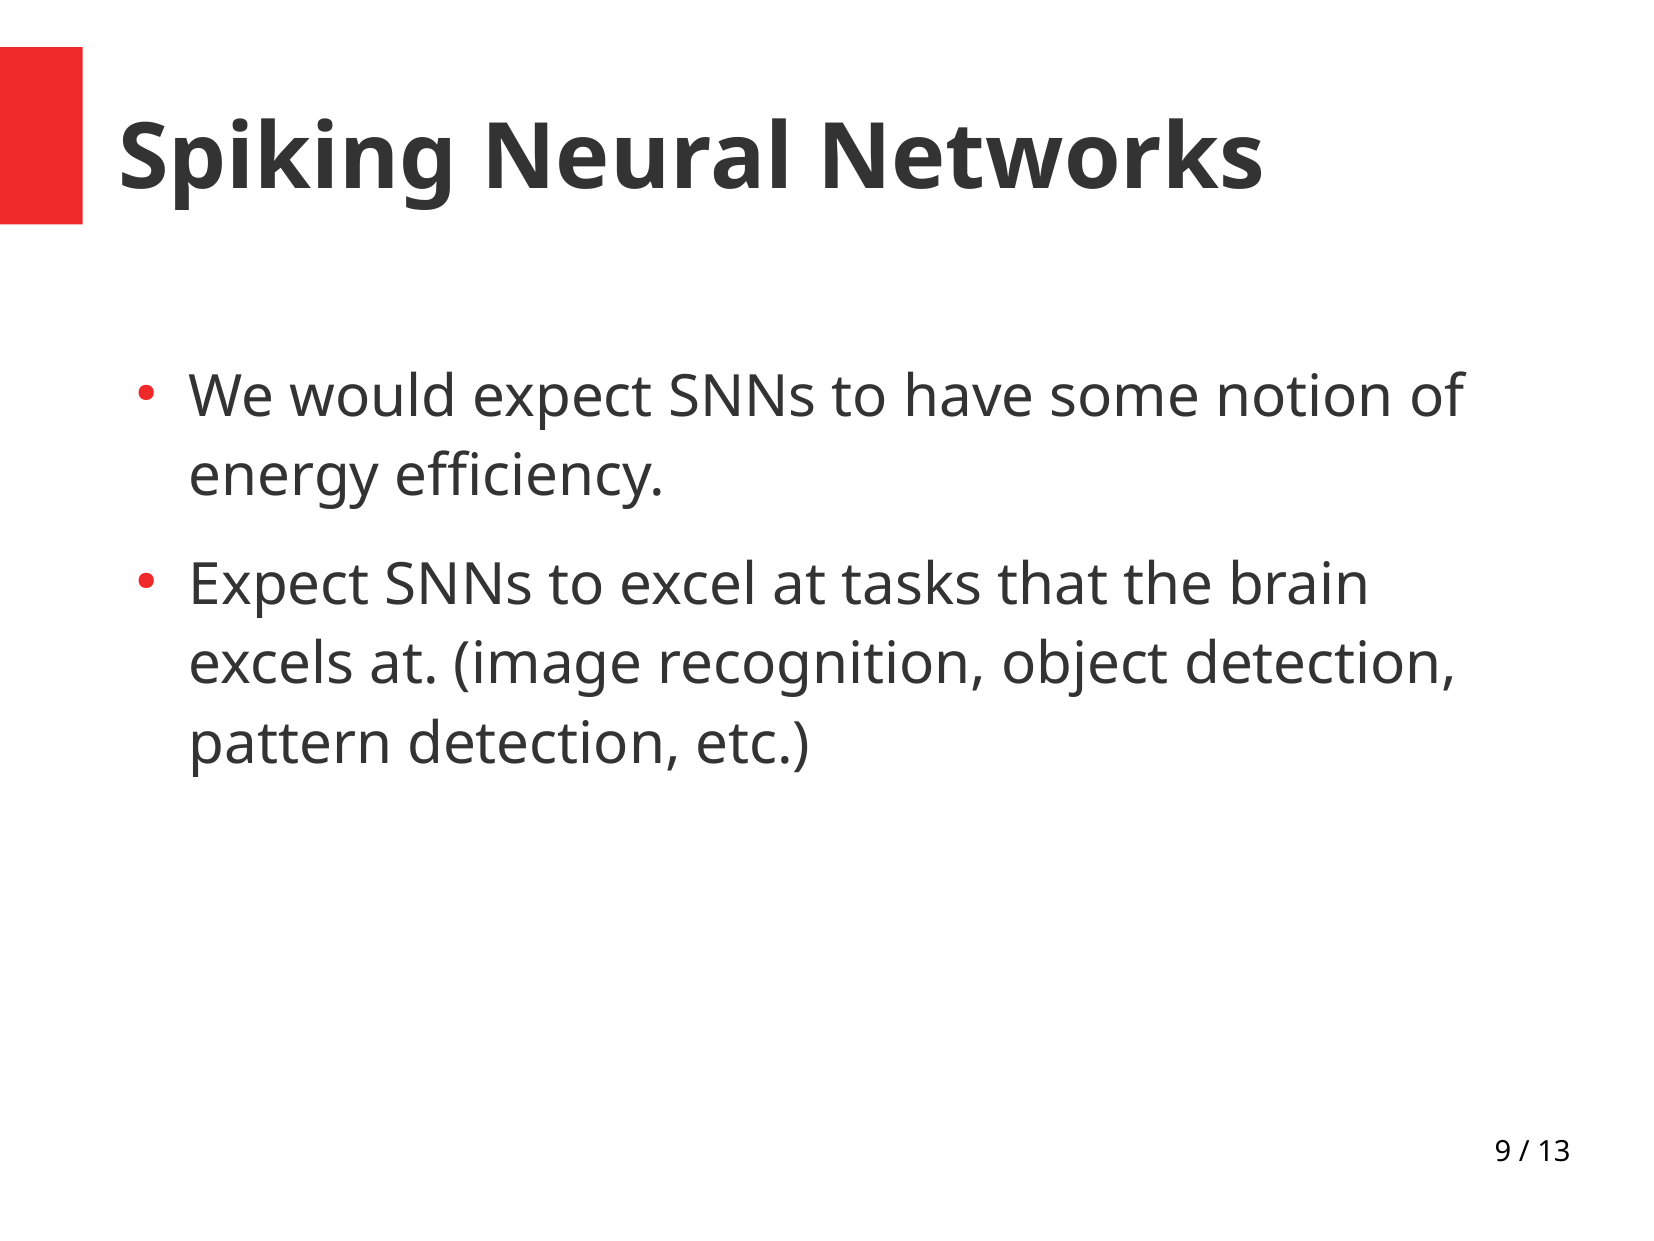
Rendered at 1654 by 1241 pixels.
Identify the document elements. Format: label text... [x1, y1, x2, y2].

title Spiking Neural Networks [118, 49, 1571, 257]
list We would expect SNNs to have some notion of energy efficiency. Expect SNNs to excel at tasks that the brain excels at. (image recognition, object detection, pattern detection, etc.) [118, 354, 1536, 1074]
